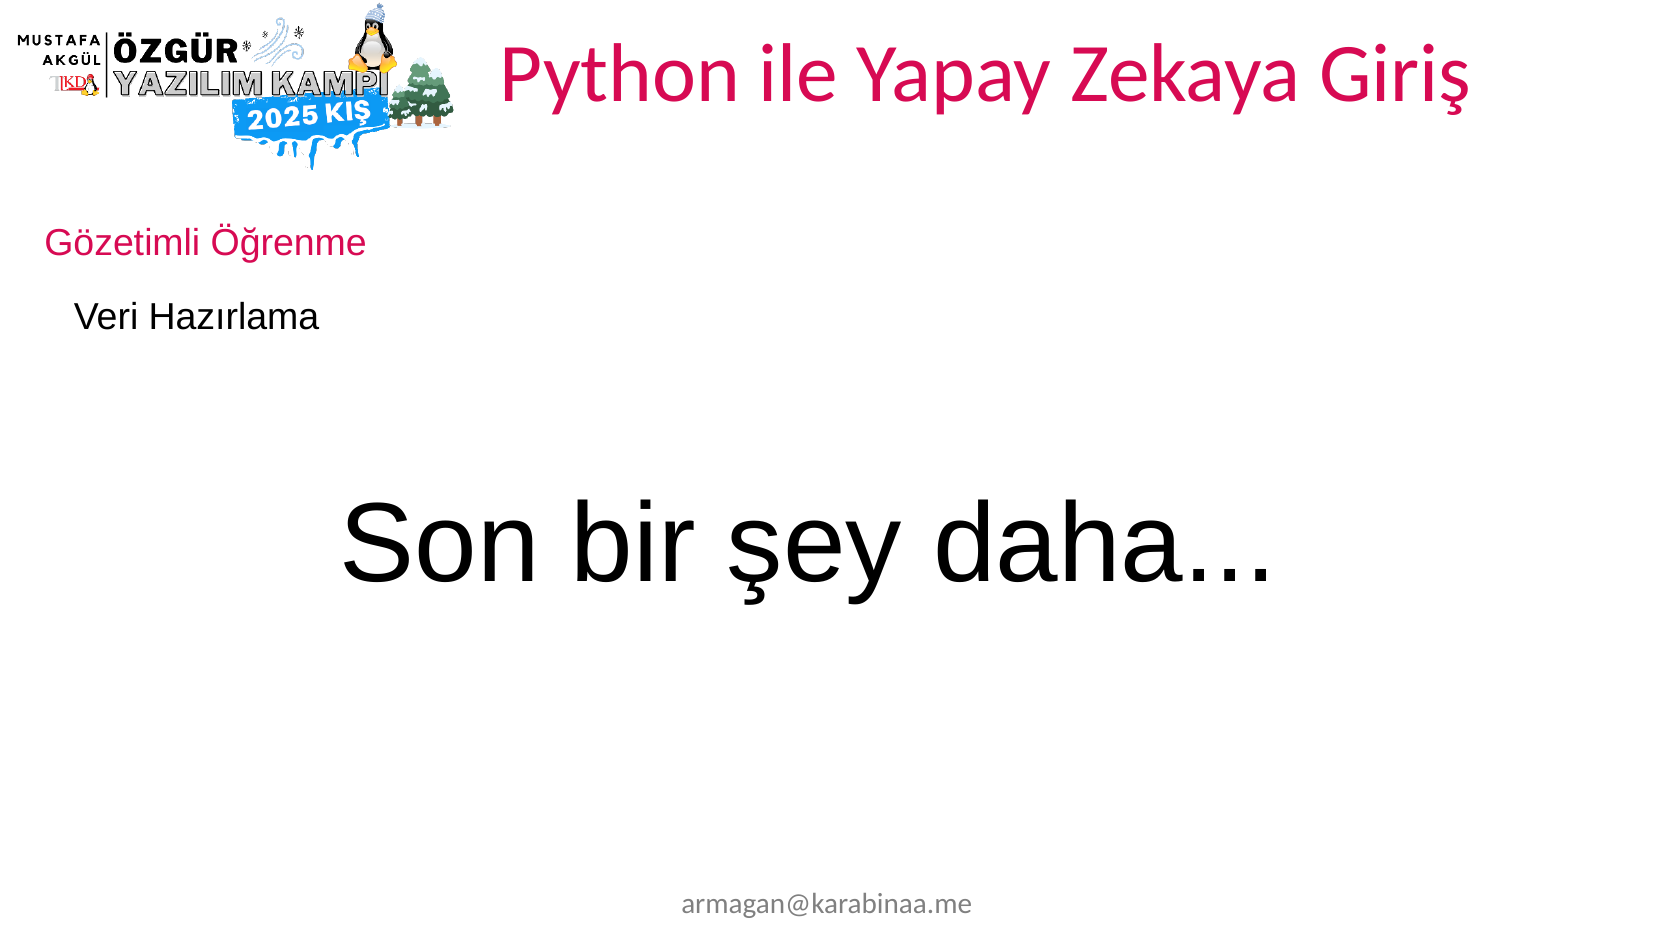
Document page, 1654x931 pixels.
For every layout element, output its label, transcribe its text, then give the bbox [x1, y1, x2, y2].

text_box Python ile Yapay Zekaya Giriş [484, 10, 1654, 126]
picture [0, 0, 463, 177]
text_box Veri Hazırlama [59, 288, 621, 355]
text_box Son bir şey daha... [324, 472, 1447, 650]
text_box armagan@karabinaa.me [0, 877, 1654, 928]
text_box Gözetimli Öğrenme [29, 213, 854, 271]
